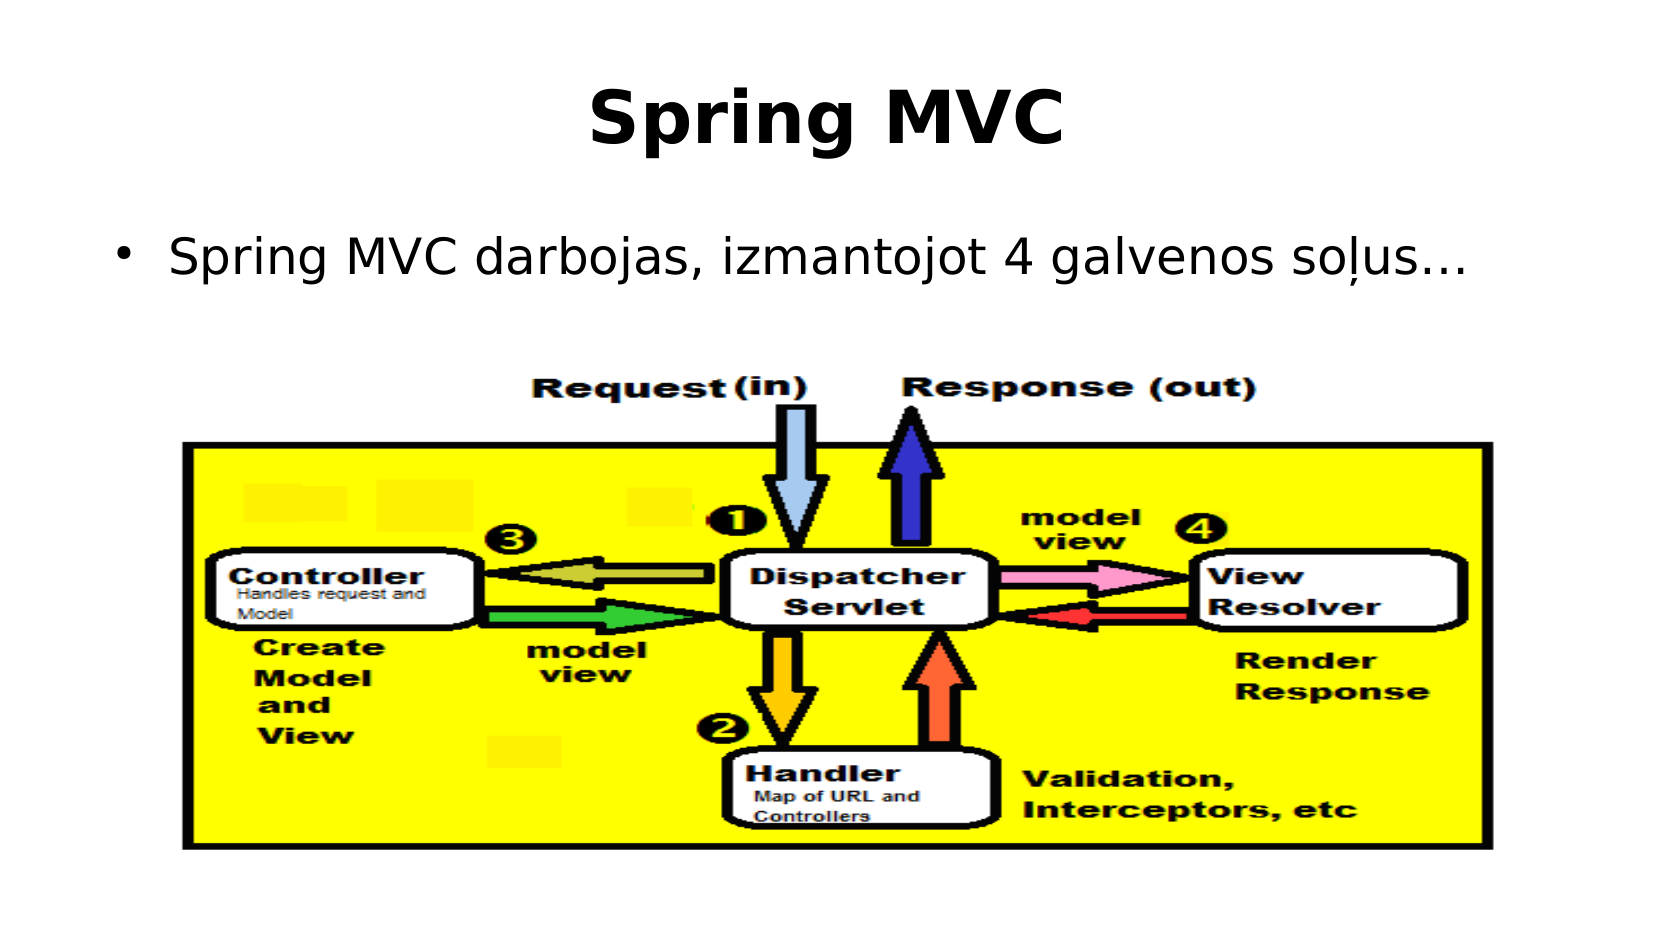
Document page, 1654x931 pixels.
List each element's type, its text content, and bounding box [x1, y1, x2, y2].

chart [156, 372, 1521, 858]
list Spring MVC darbojas, izmantojot 4 galvenos soļus… [82, 216, 1571, 321]
title Spring MVC [82, 37, 1571, 193]
